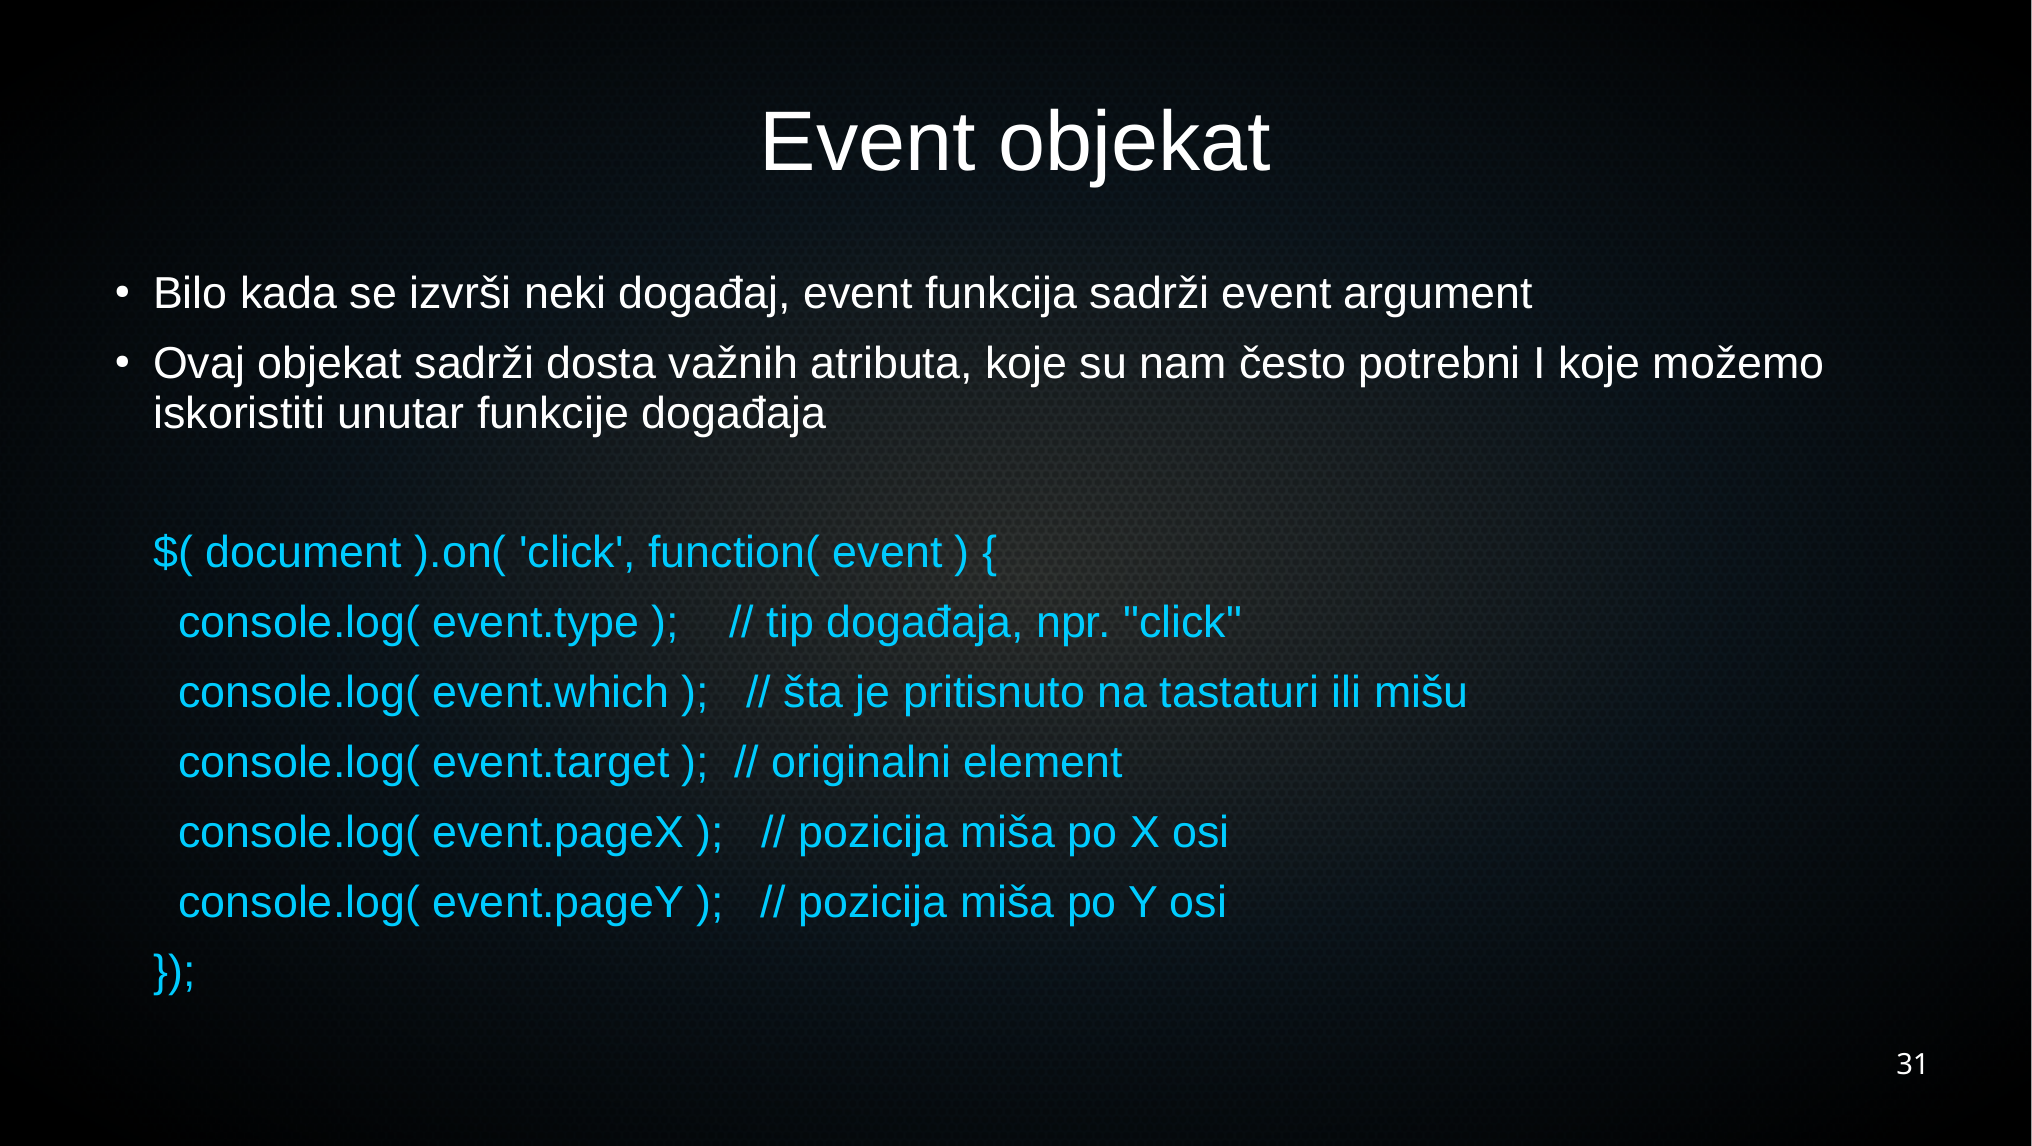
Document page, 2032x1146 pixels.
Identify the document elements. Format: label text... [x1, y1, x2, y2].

list Bilo kada se izvrši neki događaj, event funkcija sadrži event argument Ovaj objekat sadrži dosta važnih atributa, koje su nam često potrebni I koje možemo iskoristiti unutar funkcije događaja $( document ).on( 'click', function( event ) { console.log( event.type ); // tip događaja, npr. "click" console.log( event.which ); // šta je pritisnuto na tastaturi ili mišu console.log( event.target ); // originalni element console.log( event.pageX ); // pozicija miša po X osi console.log( event.pageY ); // pozicija miša po Y osi }); [101, 268, 1890, 1004]
title Event objekat [101, 45, 1930, 237]
picture [0, 0, 2032, 1146]
